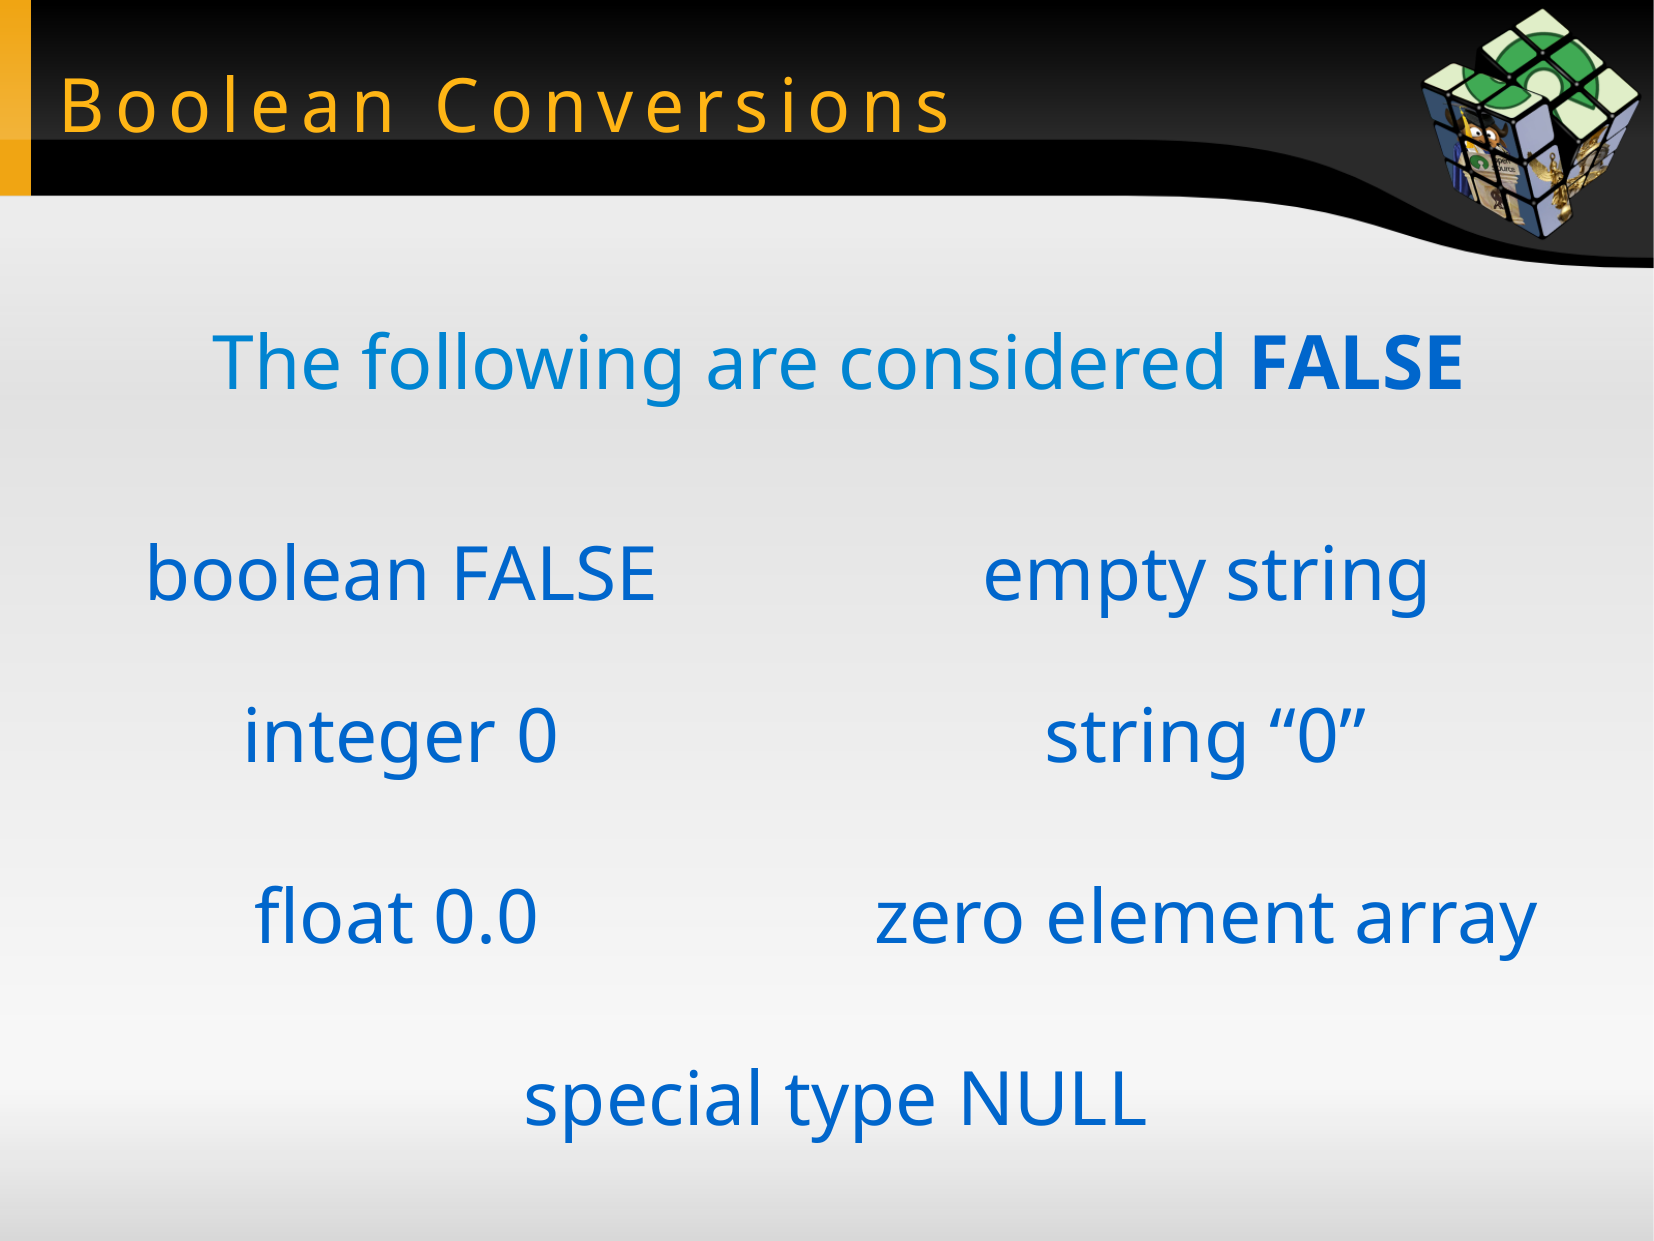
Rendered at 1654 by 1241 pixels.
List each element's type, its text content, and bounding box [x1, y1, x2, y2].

text_box string “0” [1029, 674, 1380, 774]
text_box zero element array [859, 855, 1530, 955]
title Boolean Conversions [59, 29, 1270, 178]
text_box float 0.0 [239, 855, 553, 955]
text_box empty string [968, 512, 1432, 612]
text_box integer 0 [227, 674, 565, 774]
text_box special type NULL [509, 1037, 1145, 1137]
text_box The following are considered FALSE [197, 301, 1457, 401]
text_box boolean FALSE [129, 512, 664, 612]
picture [0, 0, 1654, 1241]
